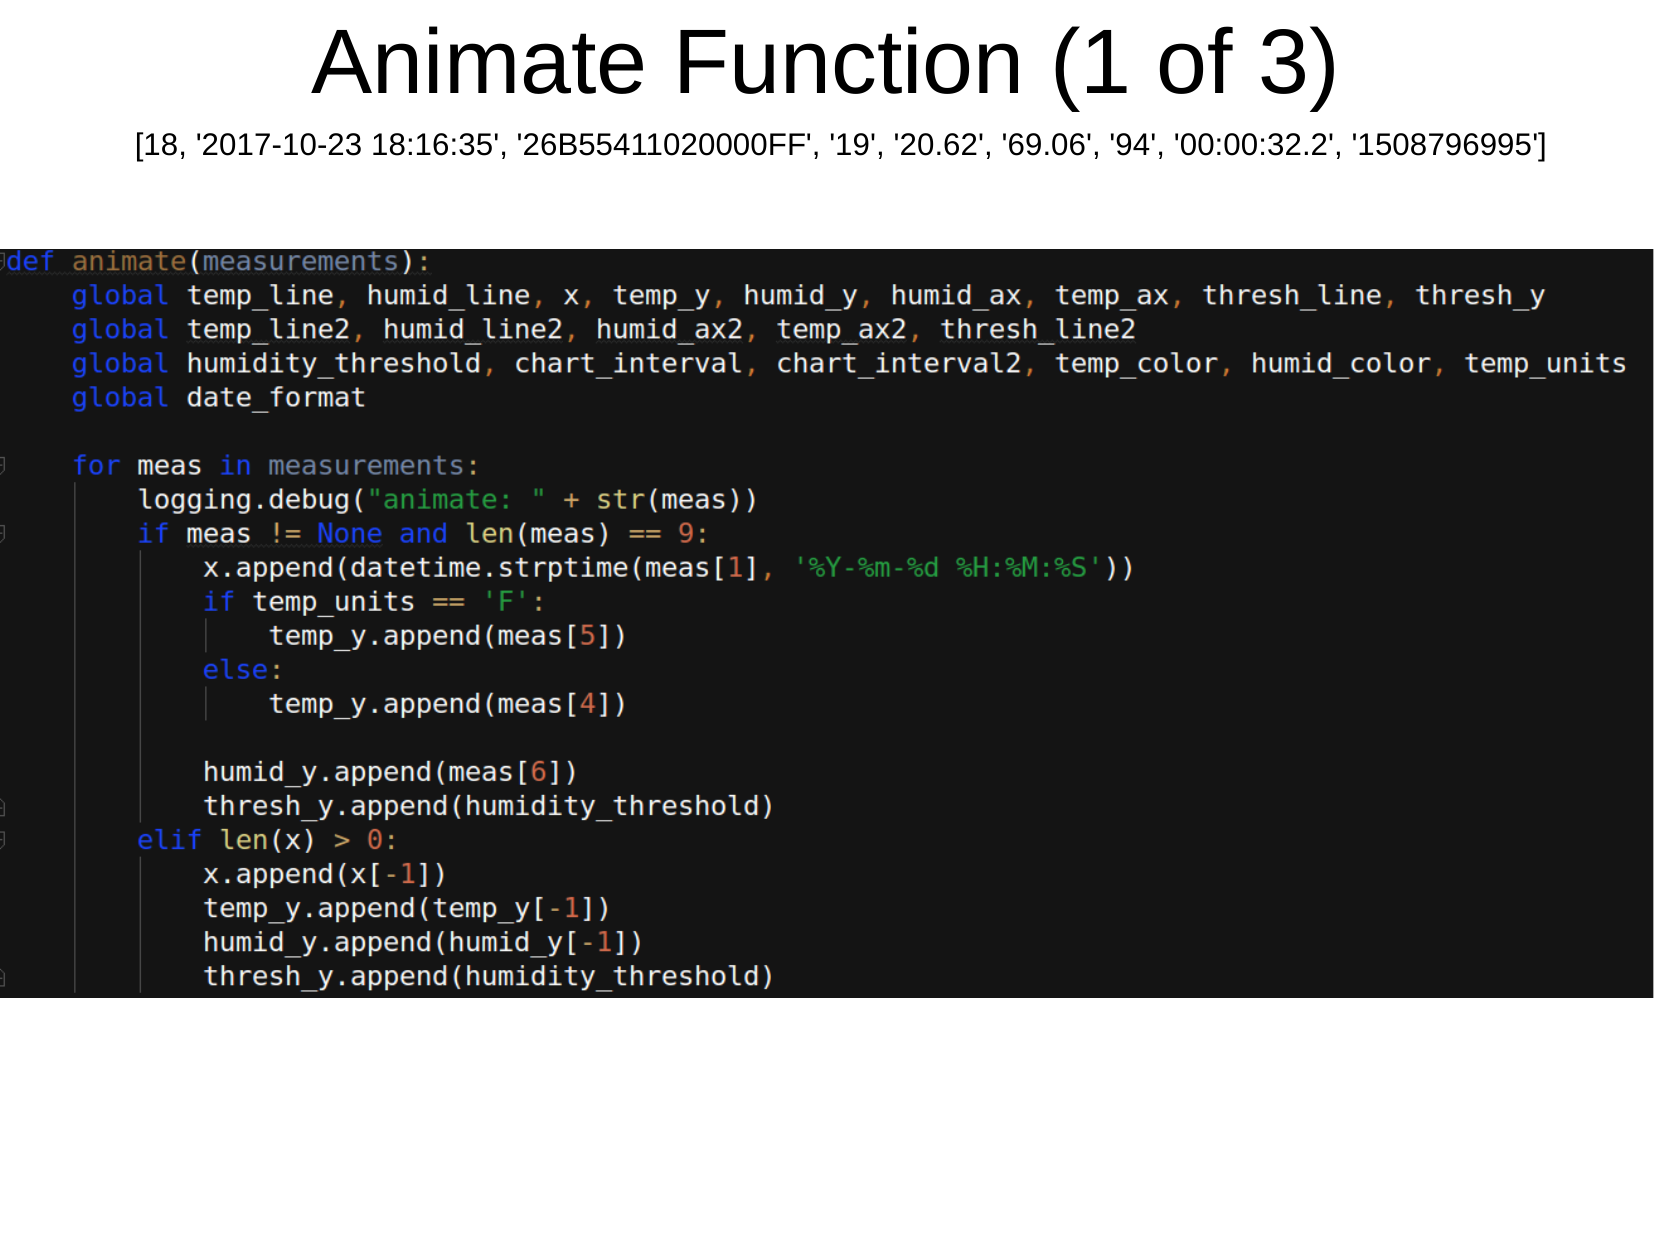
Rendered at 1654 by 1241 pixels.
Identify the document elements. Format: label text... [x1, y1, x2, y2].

picture [0, 249, 1654, 998]
title Animate Function (1 of 3) [82, 0, 1571, 166]
text_box [18, '2017-10-23 18:16:35', '26B55411020000FF', '19', '20.62', '69.06', '94', '00:00:32.2', '1508796995'] [120, 120, 1621, 189]
